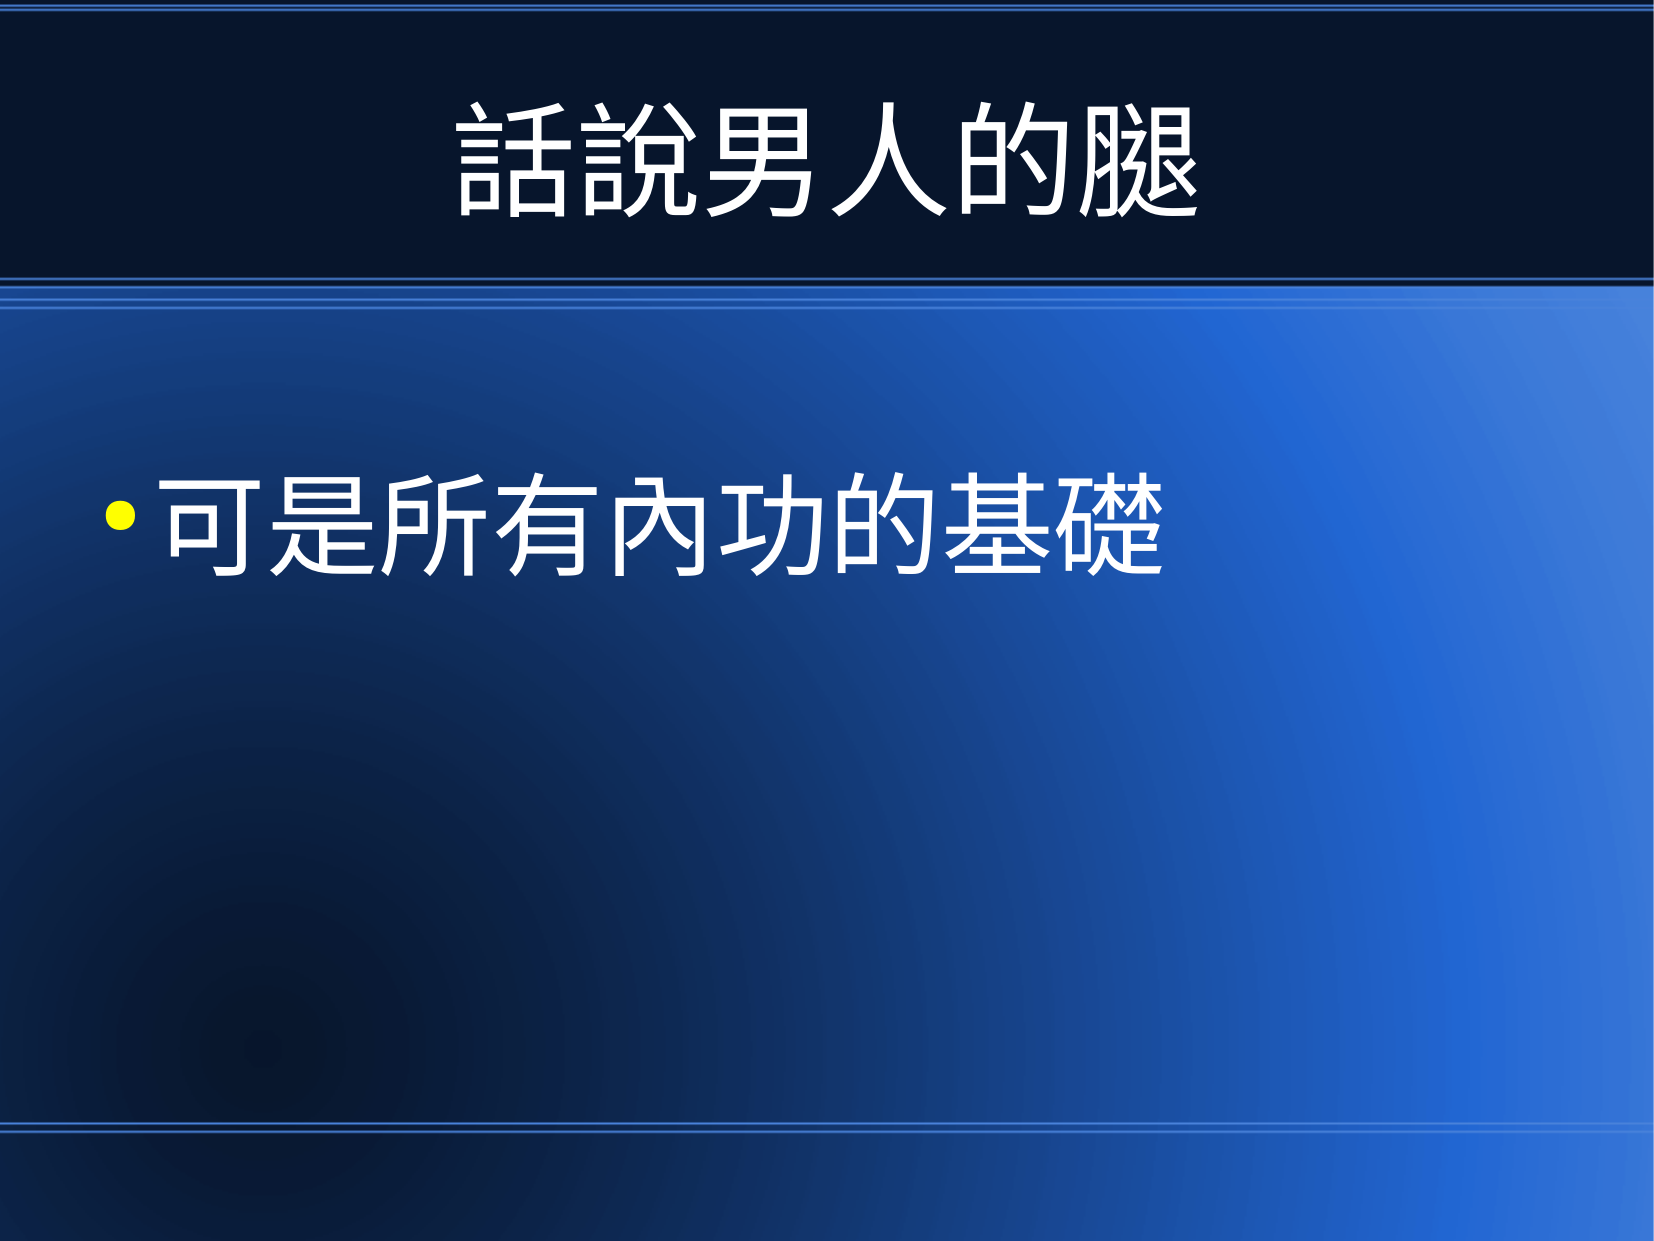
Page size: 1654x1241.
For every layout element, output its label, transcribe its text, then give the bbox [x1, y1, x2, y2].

title 話說男人的腿 [82, 49, 1571, 257]
picture [0, 0, 1654, 1241]
list 可是所有內功的基礎 [82, 355, 1571, 1241]
